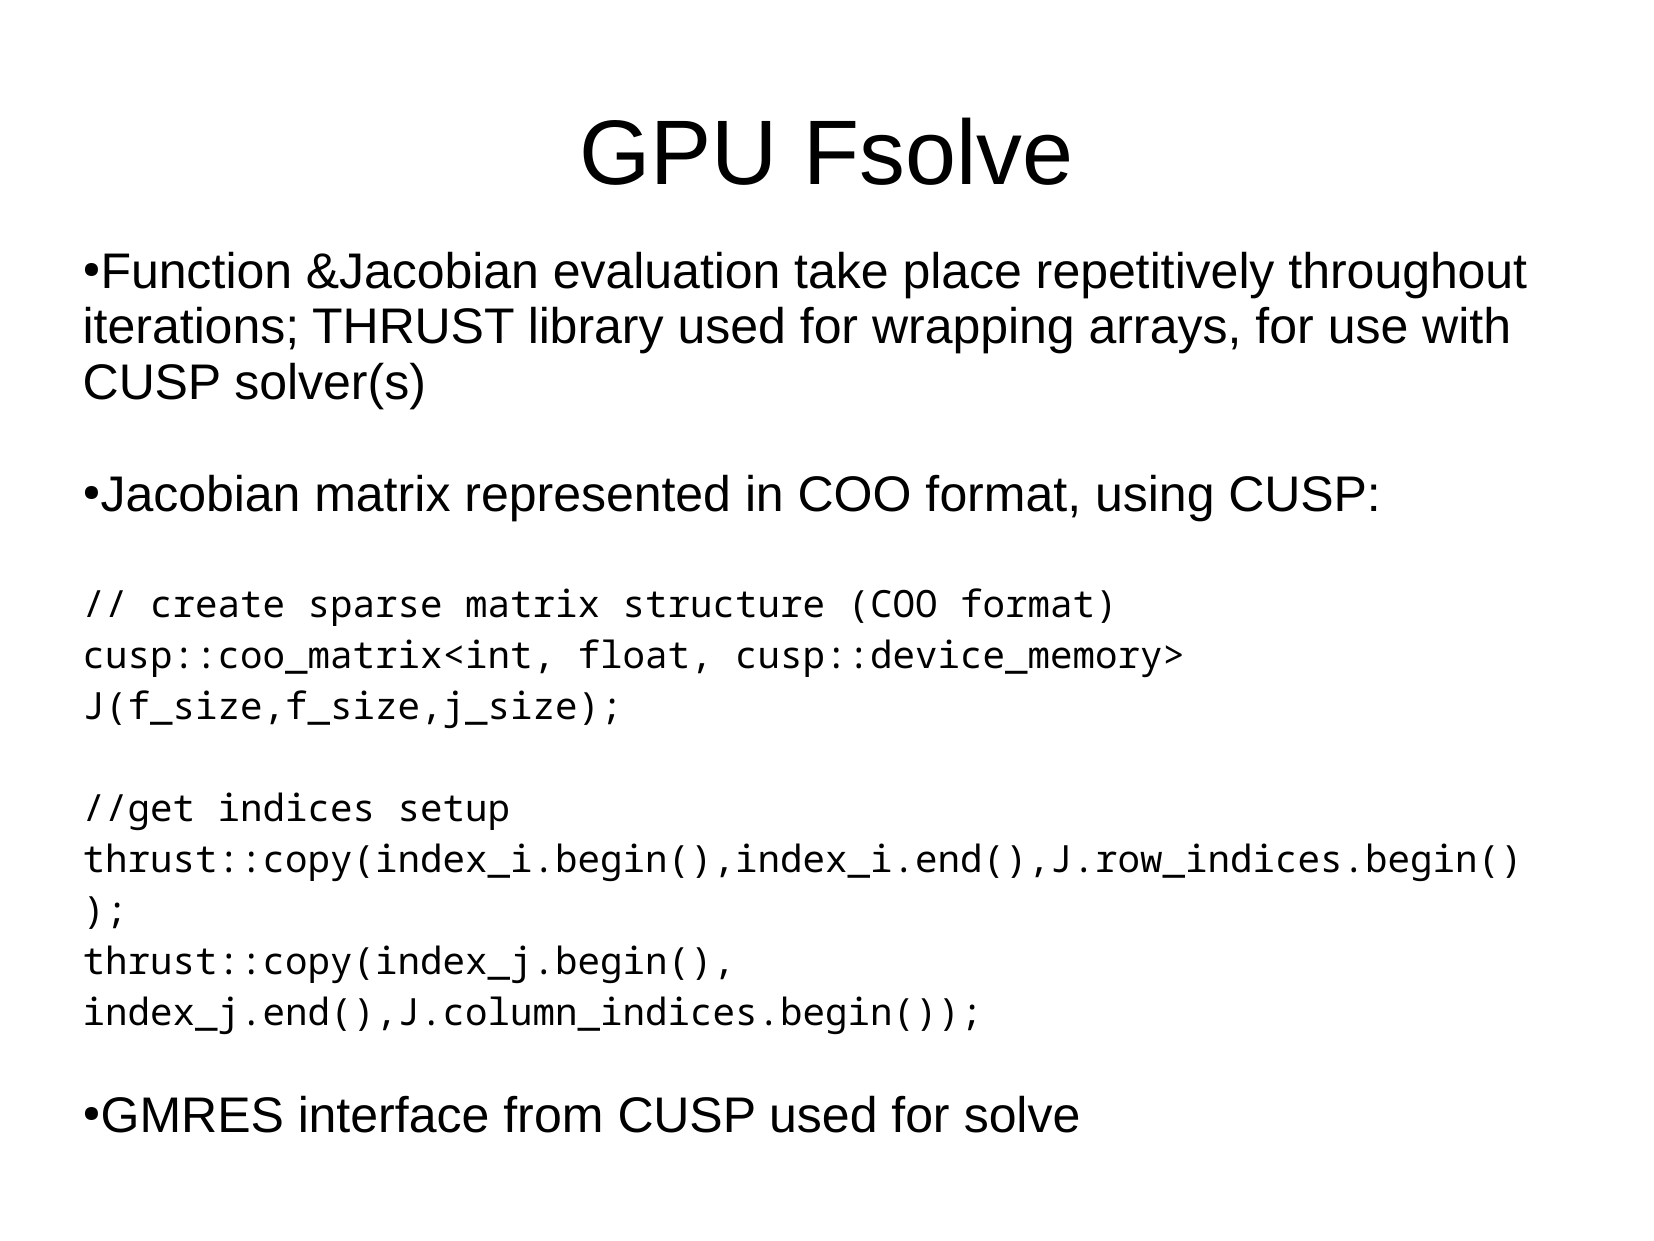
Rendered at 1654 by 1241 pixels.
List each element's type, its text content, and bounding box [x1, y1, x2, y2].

title GPU Fsolve [82, 49, 1571, 257]
subtitle Function &Jacobian evaluation take place repetitively throughout iterations; THRUST library used for wrapping arrays, for use with CUSP solver(s) Jacobian matrix represented in COO format, using CUSP: // create sparse matrix structure (COO format) cusp::coo_matrix<int, float, cusp::device_memory> J(f_size,f_size,j_size); //get indices setup thrust::copy(index_i.begin(),index_i.end(),J.row_indices.begin()); thrust::copy(index_j.begin(), index_j.end(),J.column_indices.begin()); GMRES interface from CUSP used for solve [82, 242, 1538, 1241]
